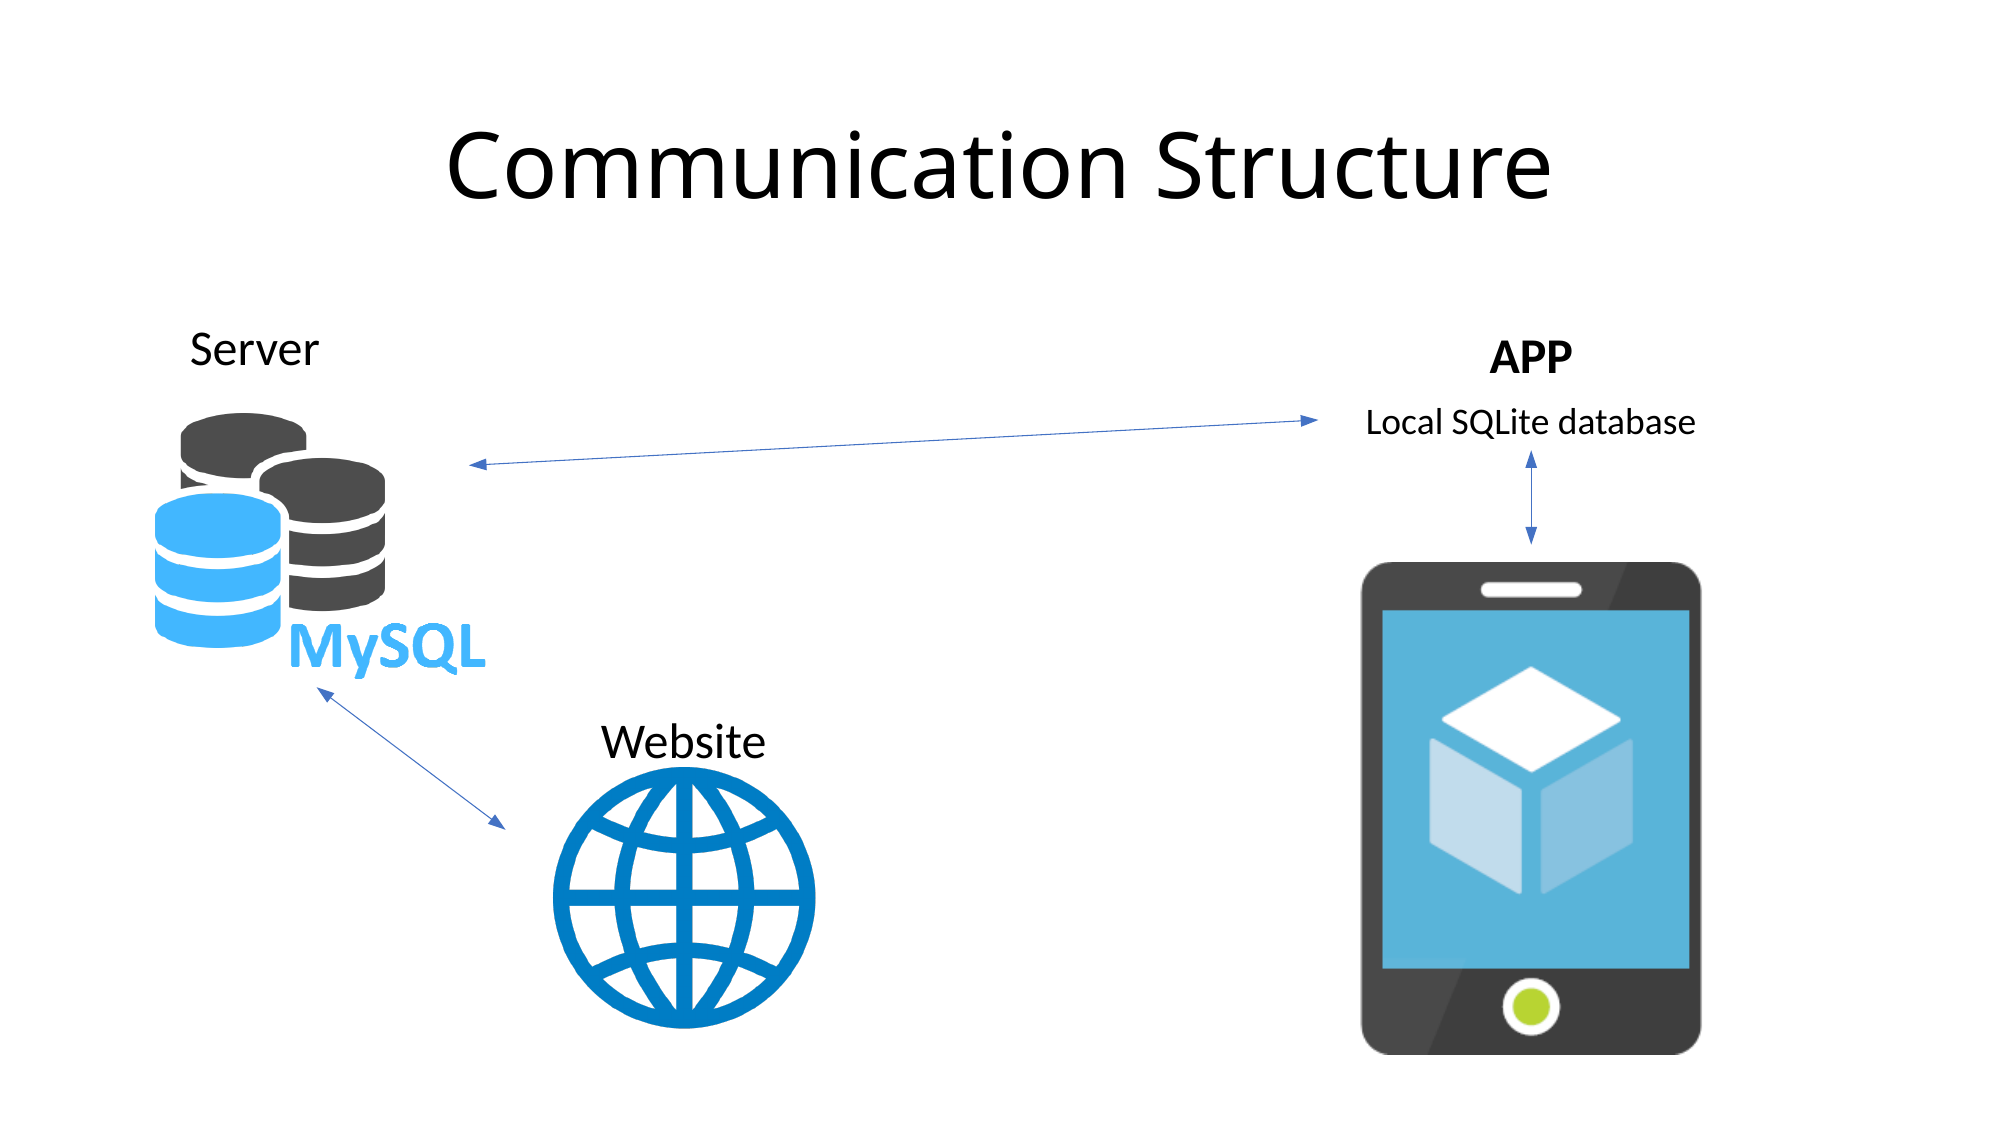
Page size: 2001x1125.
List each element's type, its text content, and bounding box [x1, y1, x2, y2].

text_box Local SQLite database [1276, 392, 1787, 451]
text_box APP [1276, 315, 1787, 392]
picture [138, 402, 495, 688]
text_box Server [0, 307, 511, 384]
title Communication Structure [137, 59, 1863, 278]
picture [540, 777, 828, 1042]
text_box Website [428, 701, 939, 777]
picture [1062, 562, 2000, 1055]
